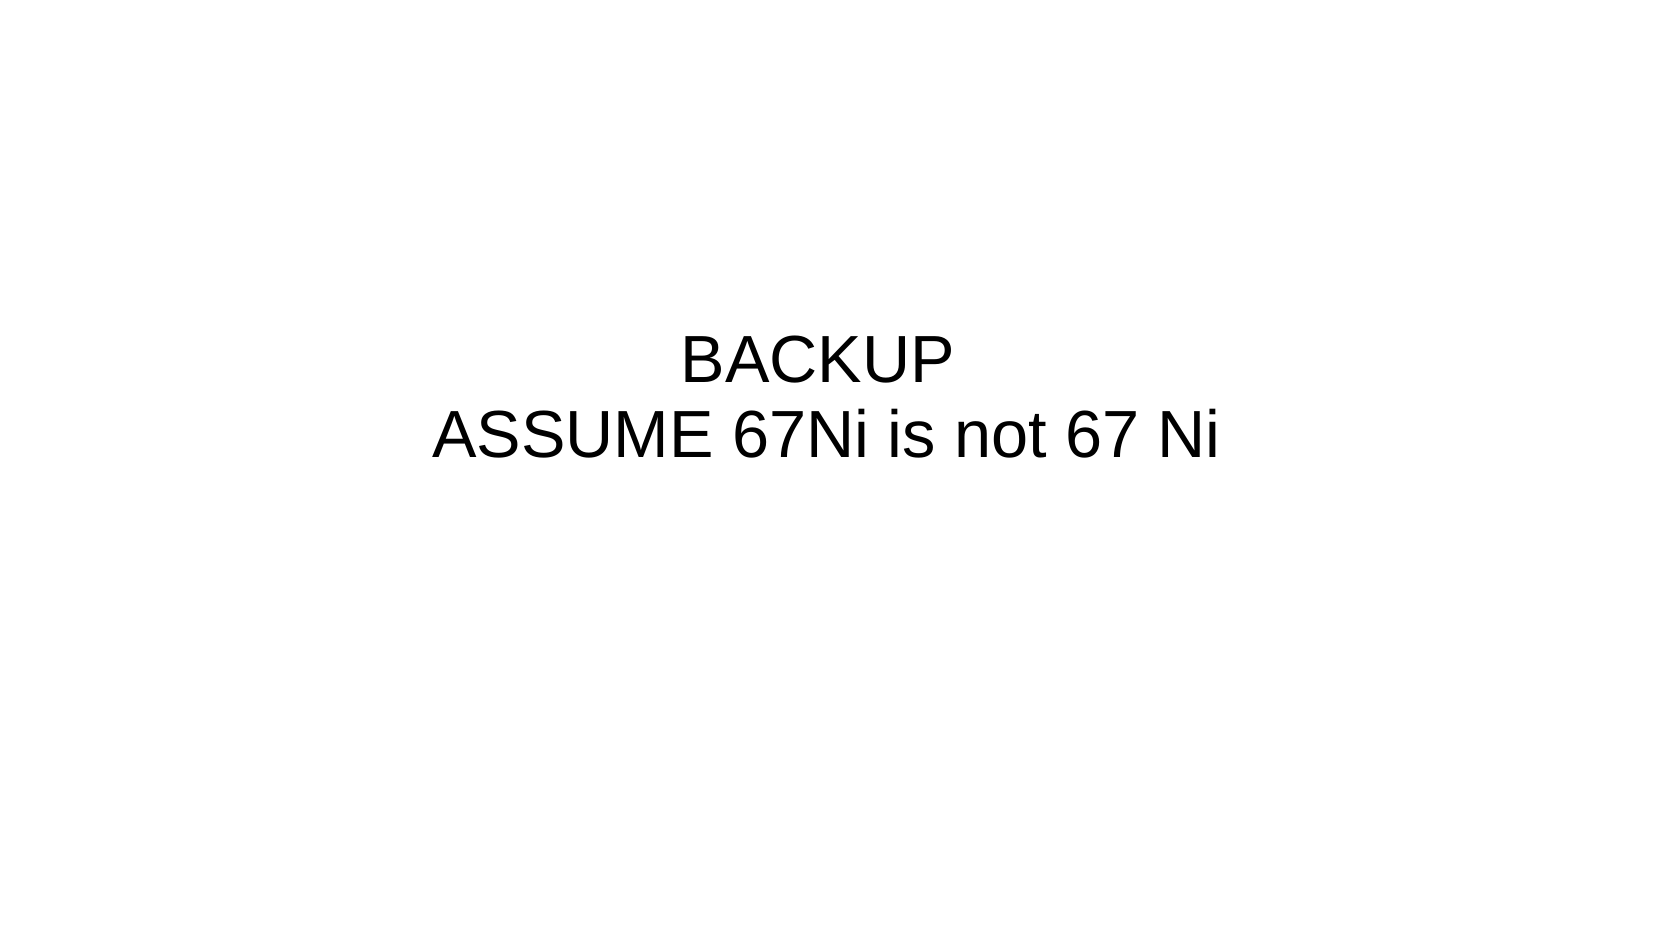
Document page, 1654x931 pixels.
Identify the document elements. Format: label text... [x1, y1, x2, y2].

subtitle BACKUP ASSUME 67Ni is not 67 Ni [82, 37, 1571, 757]
